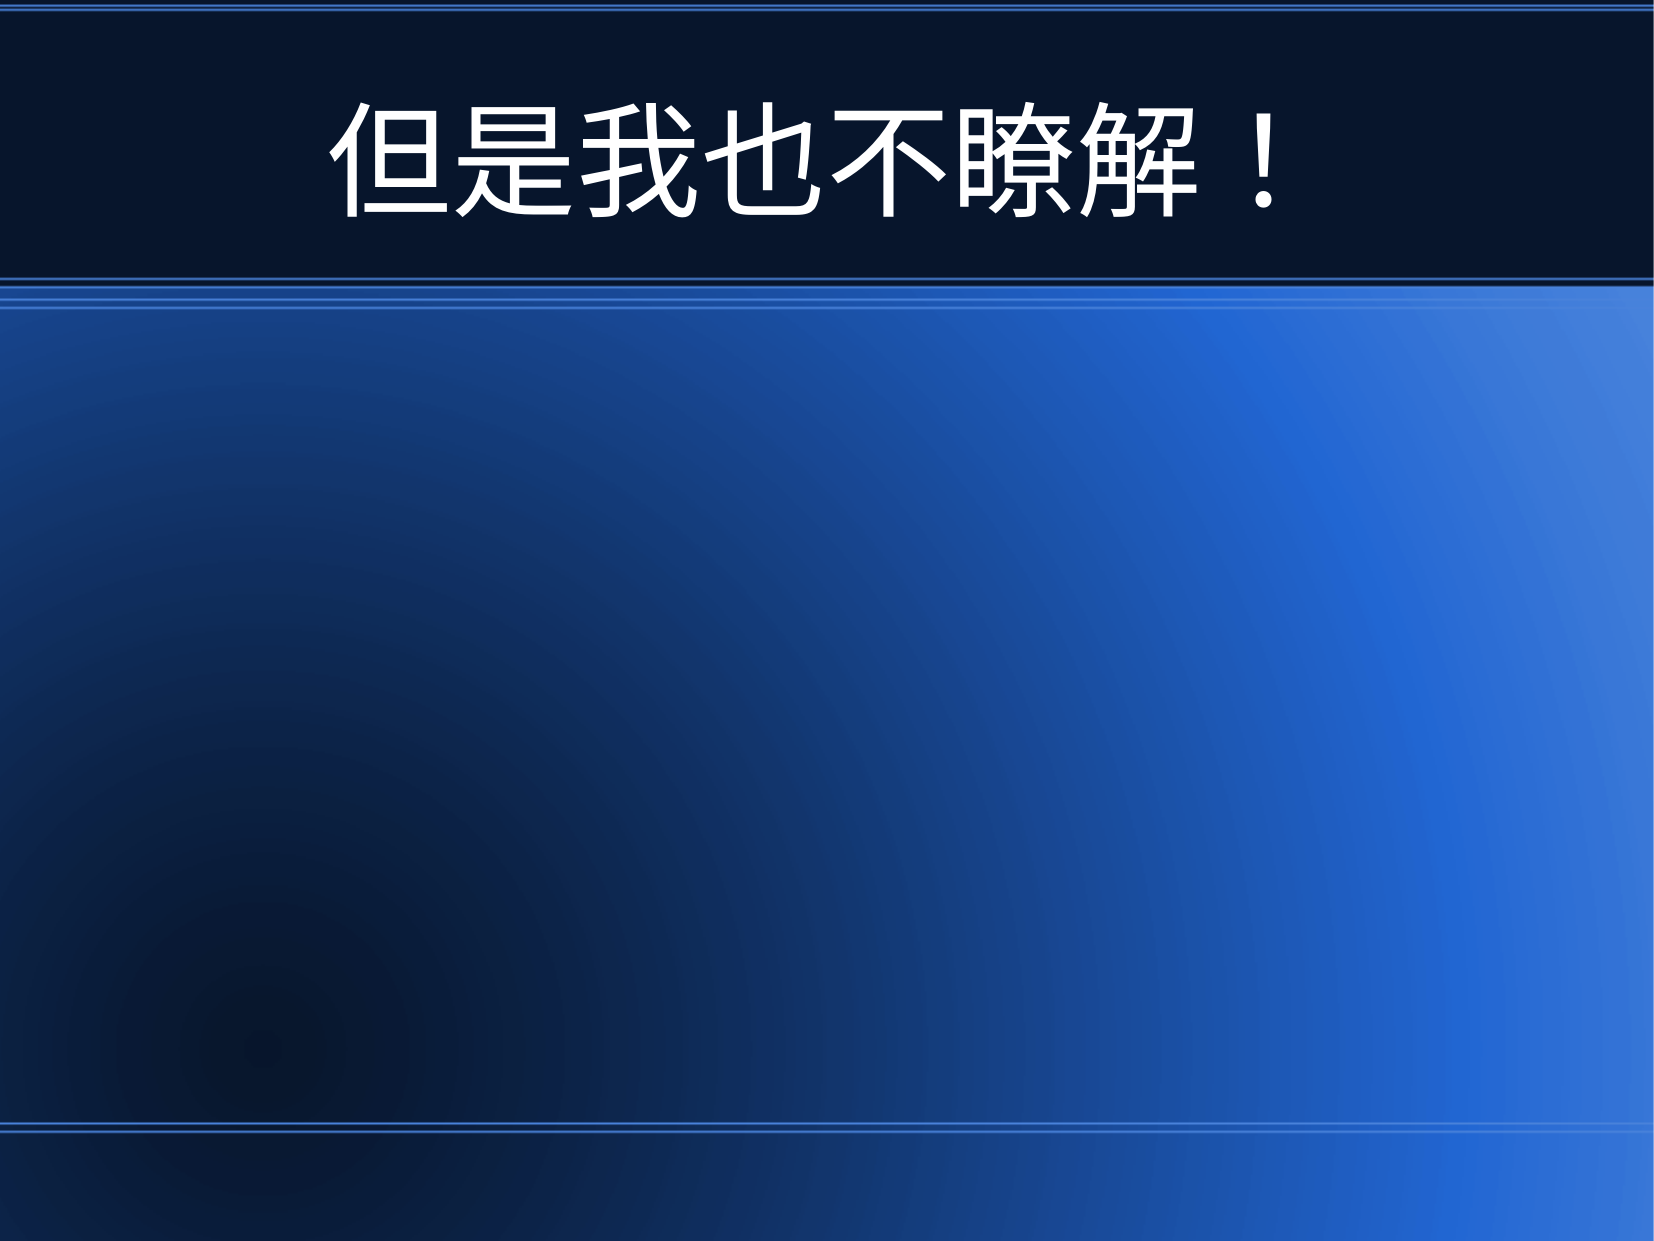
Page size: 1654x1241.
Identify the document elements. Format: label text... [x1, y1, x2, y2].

title 但是我也不瞭解！ [82, 49, 1571, 257]
picture [0, 0, 1654, 1241]
